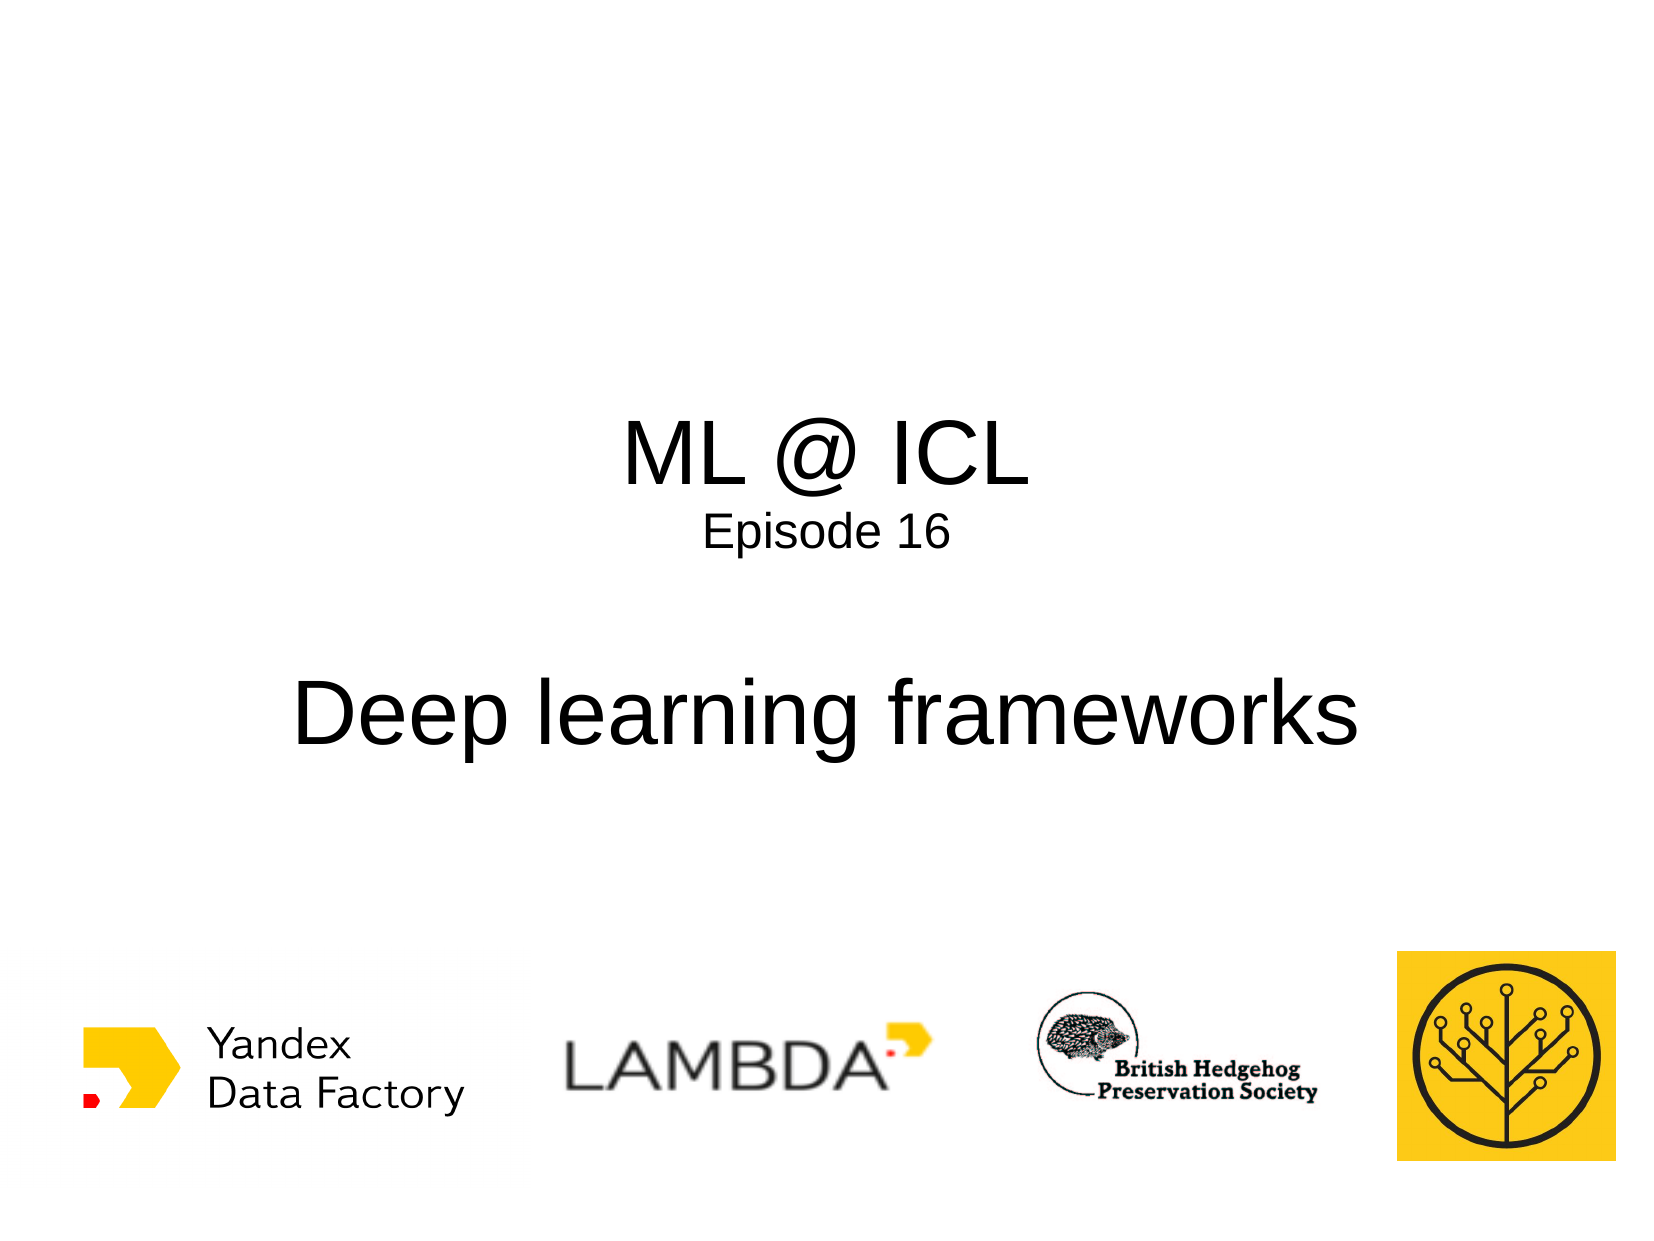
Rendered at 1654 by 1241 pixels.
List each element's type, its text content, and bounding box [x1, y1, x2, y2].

picture [992, 942, 1616, 1200]
picture [0, 887, 952, 1227]
title ML @ ICL Episode 16 Deep learning frameworks [82, 274, 1571, 892]
